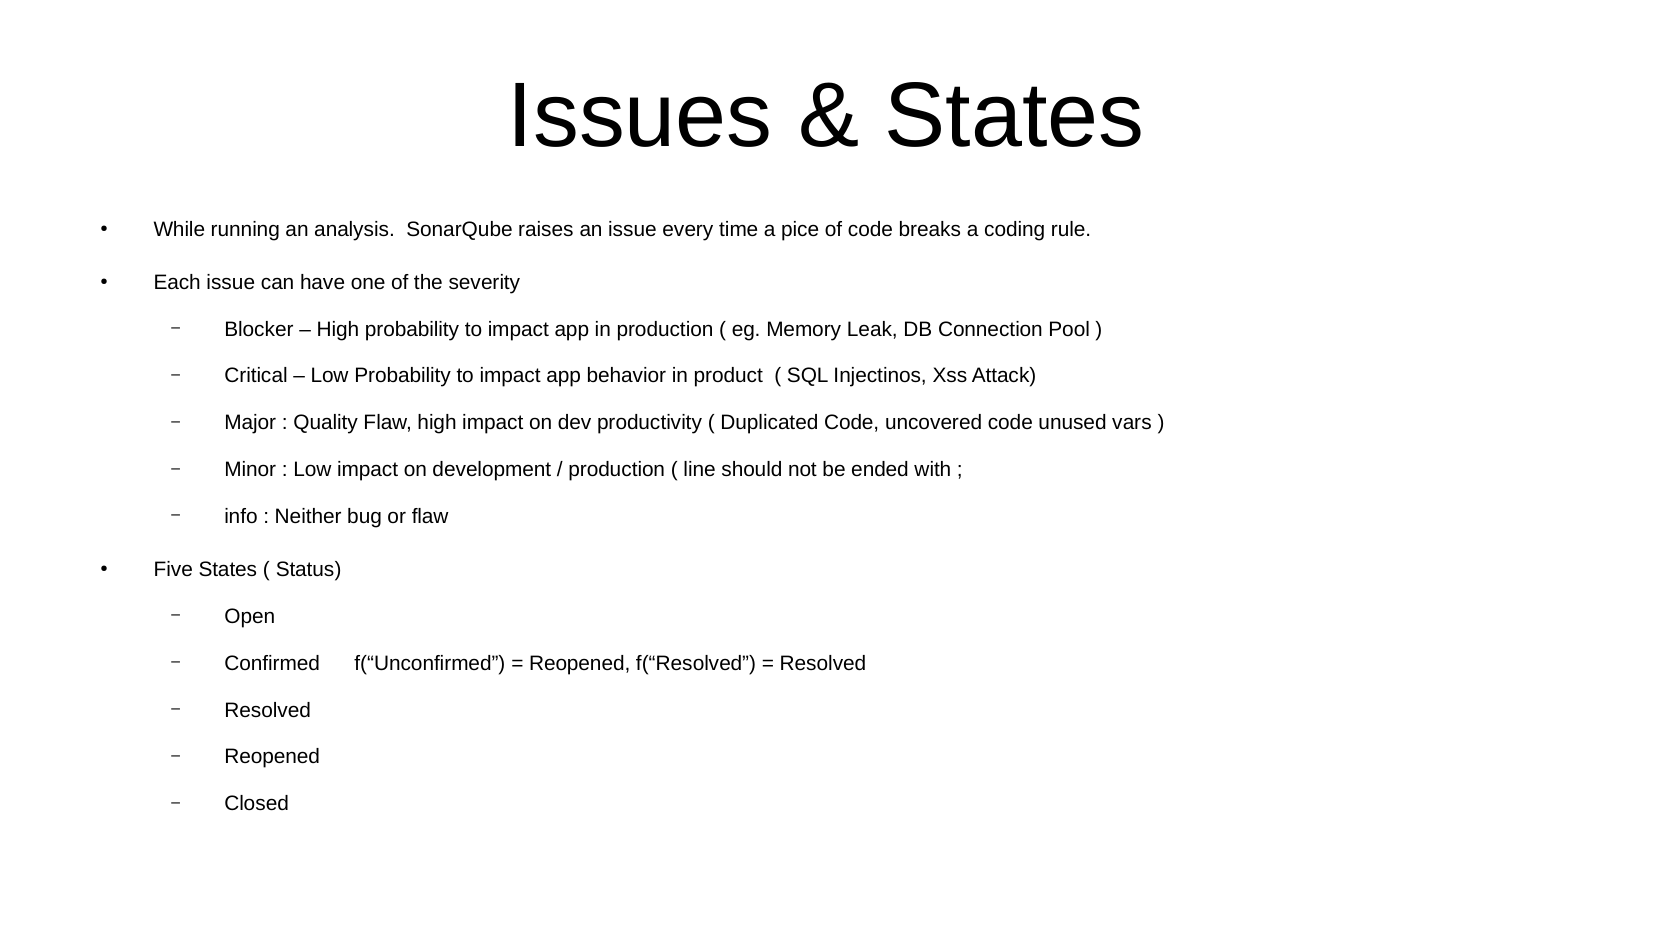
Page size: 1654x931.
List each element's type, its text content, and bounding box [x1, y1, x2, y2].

list While running an analysis. SonarQube raises an issue every time a pice of code breaks a coding rule. Each issue can have one of the severity Blocker – High probability to impact app in production ( eg. Memory Leak, DB Connection Pool ) Critical – Low Probability to impact app behavior in product ( SQL Injectinos, Xss Attack) Major : Quality Flaw, high impact on dev productivity ( Duplicated Code, uncovered code unused vars ) Minor : Low impact on development / production ( line should not be ended with ; info : Neither bug or flaw Five States ( Status) Open Confirmed f(“Unconfirmed”) = Reopened, f(“Resolved”) = Resolved Resolved Reopened Closed [82, 217, 1651, 916]
title Issues & States [82, 37, 1571, 193]
